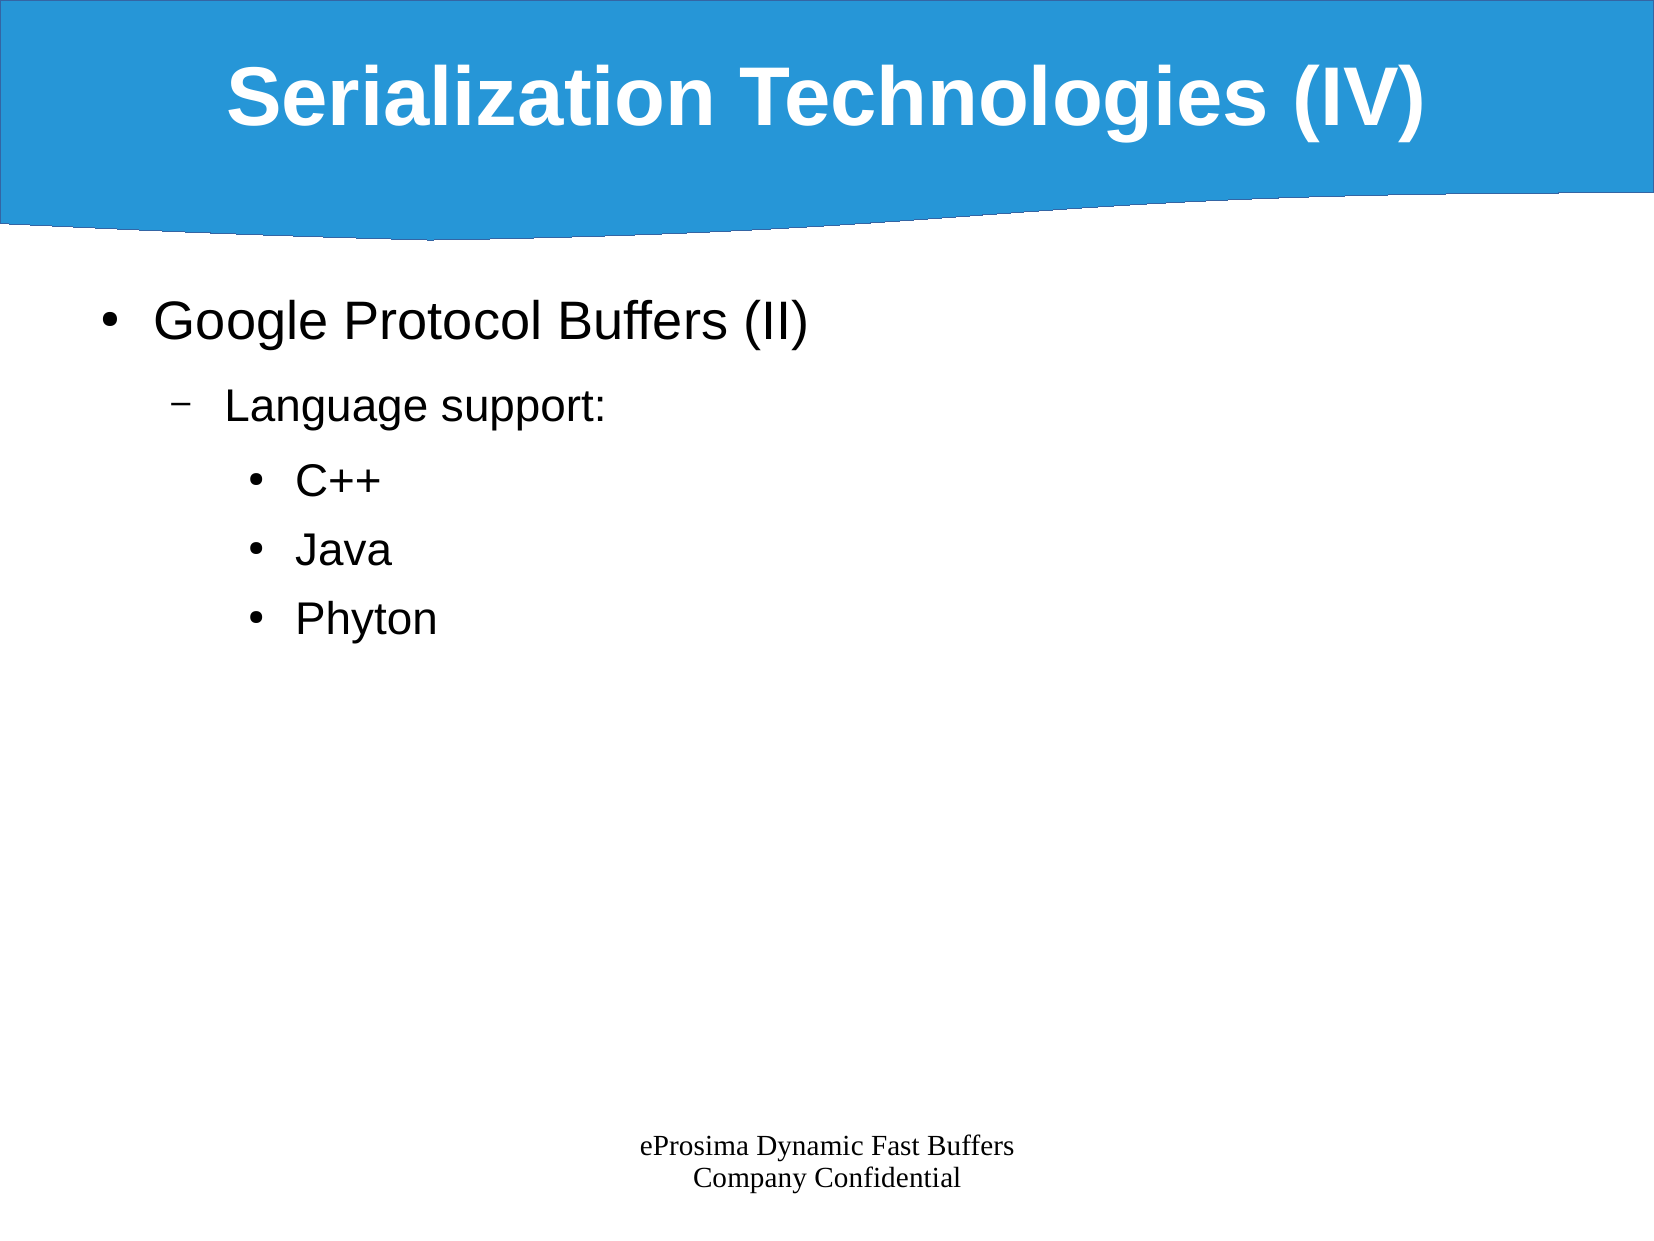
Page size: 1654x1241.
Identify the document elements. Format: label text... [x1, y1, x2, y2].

text_box Serialization Technologies (IV) [0, 0, 1654, 241]
list Google Protocol Buffers (II) Language support: C++ Java Phyton [82, 290, 1571, 1141]
